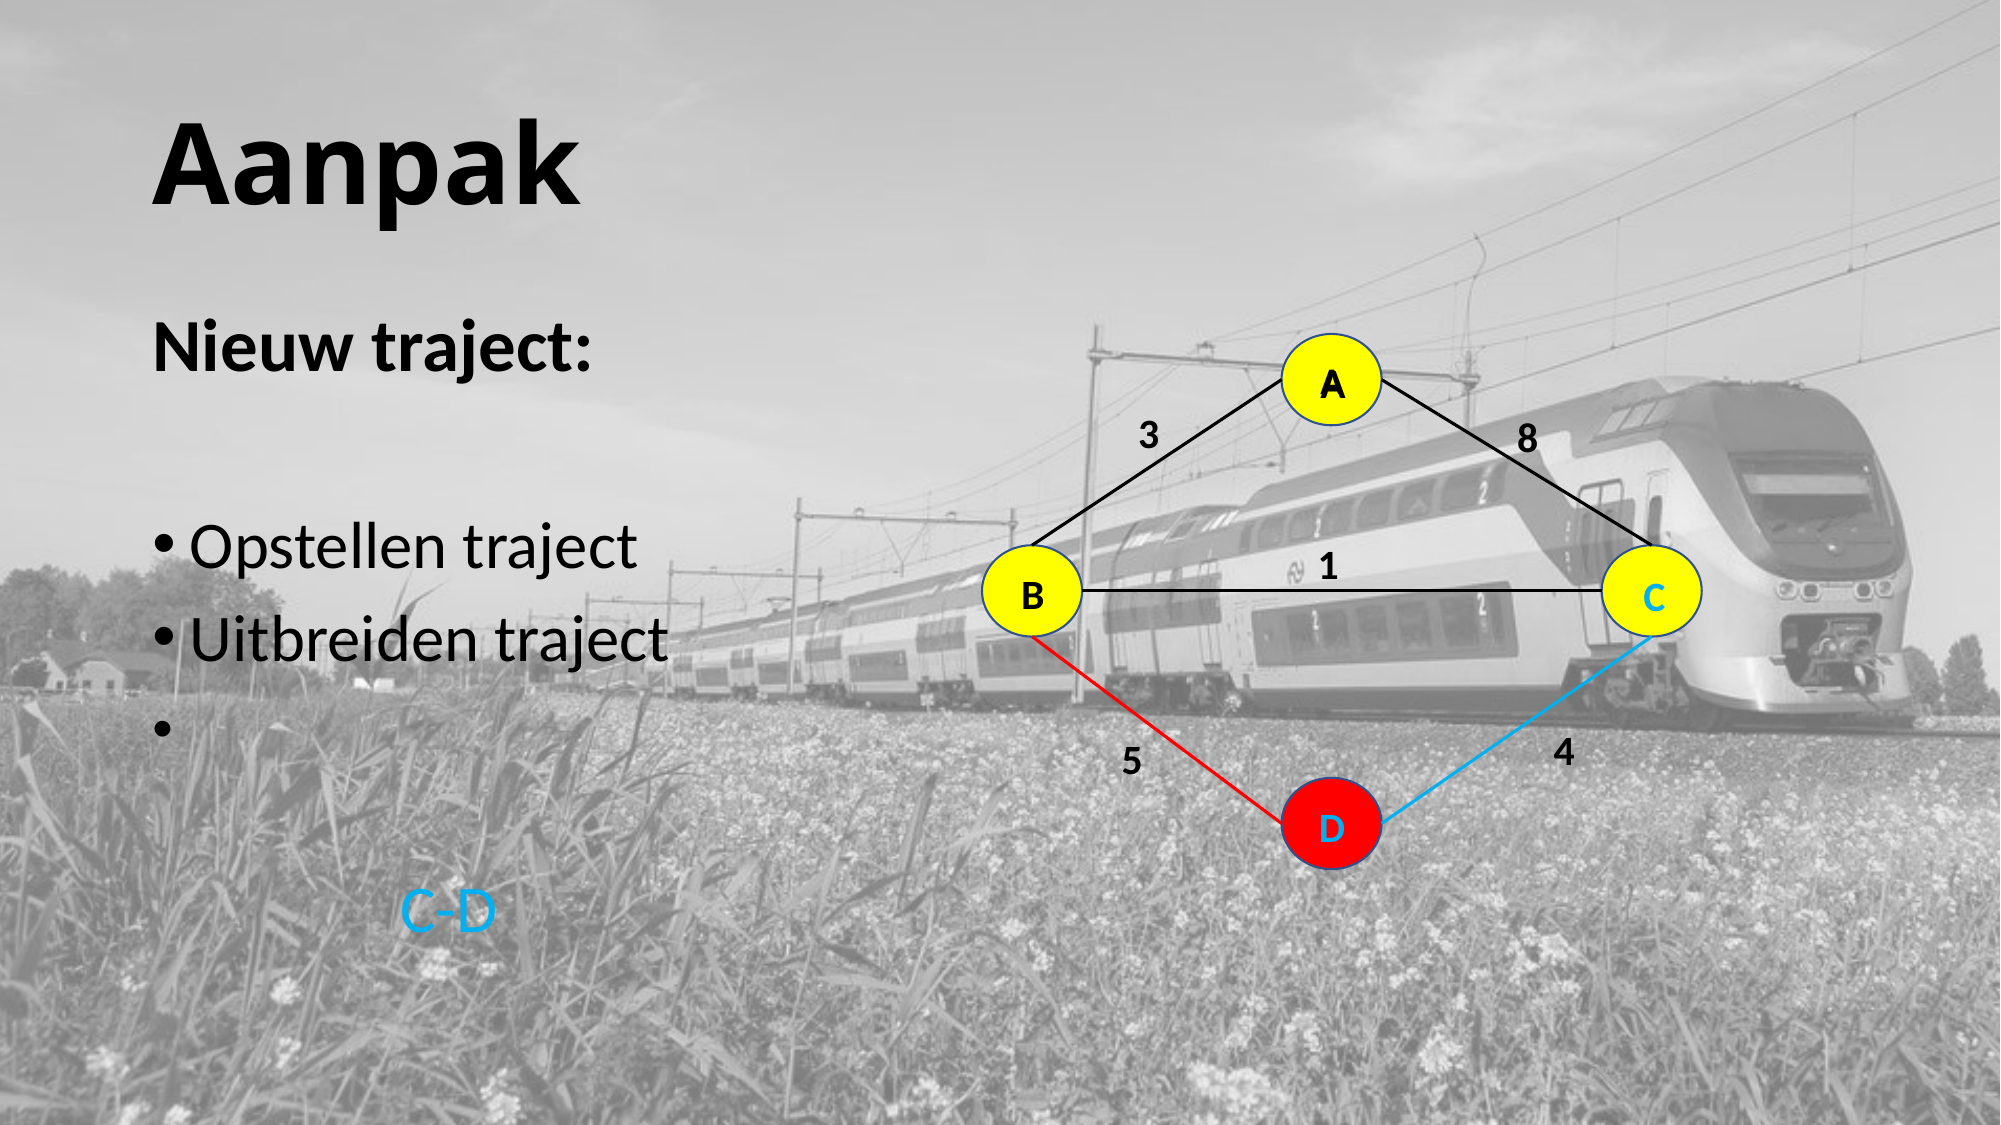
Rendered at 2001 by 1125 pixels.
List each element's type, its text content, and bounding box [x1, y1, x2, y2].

list Nieuw traject: Opstellen traject Uitbreiden traject C-D [137, 299, 1863, 1014]
text_box A [1349, 410, 1502, 415]
text_box A [1305, 349, 1532, 410]
text_box 3 [1123, 398, 1349, 465]
text_box [1349, 415, 1364, 423]
text_box 8 [1502, 402, 1729, 469]
picture [0, 0, 2000, 1125]
text_box [982, 545, 1069, 637]
text_box [1281, 777, 1369, 870]
text_box [1281, 333, 1369, 398]
text_box 5 [1106, 724, 1333, 791]
text_box C [1628, 562, 1855, 629]
text_box B [1006, 560, 1232, 627]
title Aanpak [137, 59, 1863, 278]
text_box [1601, 545, 1691, 637]
text_box 1 [1302, 530, 1529, 596]
text_box D [1303, 793, 1530, 859]
text_box 4 [1538, 716, 1765, 782]
